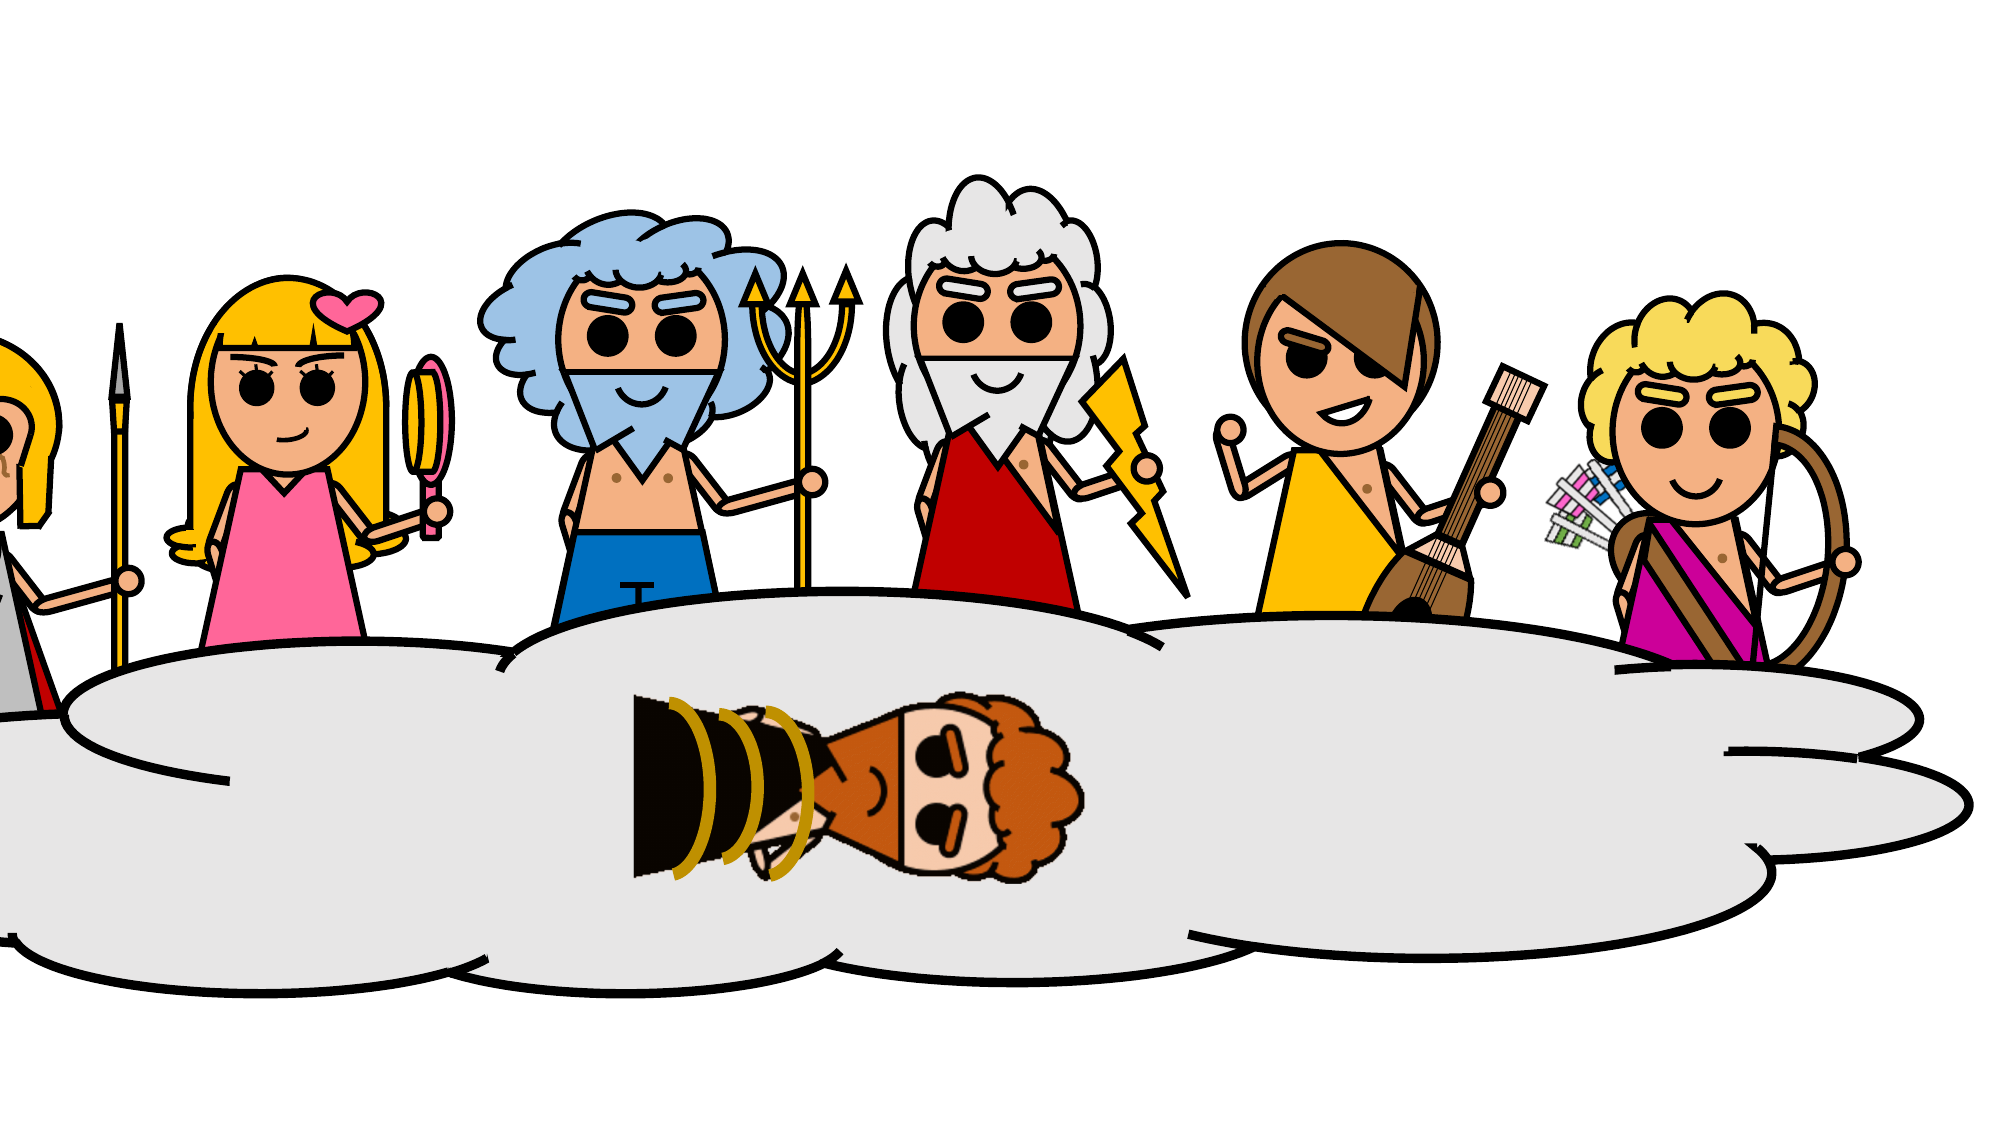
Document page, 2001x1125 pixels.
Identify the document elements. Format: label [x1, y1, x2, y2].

picture [633, 691, 1086, 884]
picture [1745, 559, 1757, 602]
text_box [833, 270, 859, 302]
text_box [0, 177, 1970, 994]
text_box [0, 346, 59, 523]
picture [1761, 602, 1767, 615]
picture [1500, 426, 1654, 647]
text_box [0, 403, 28, 519]
picture [1734, 496, 1757, 542]
